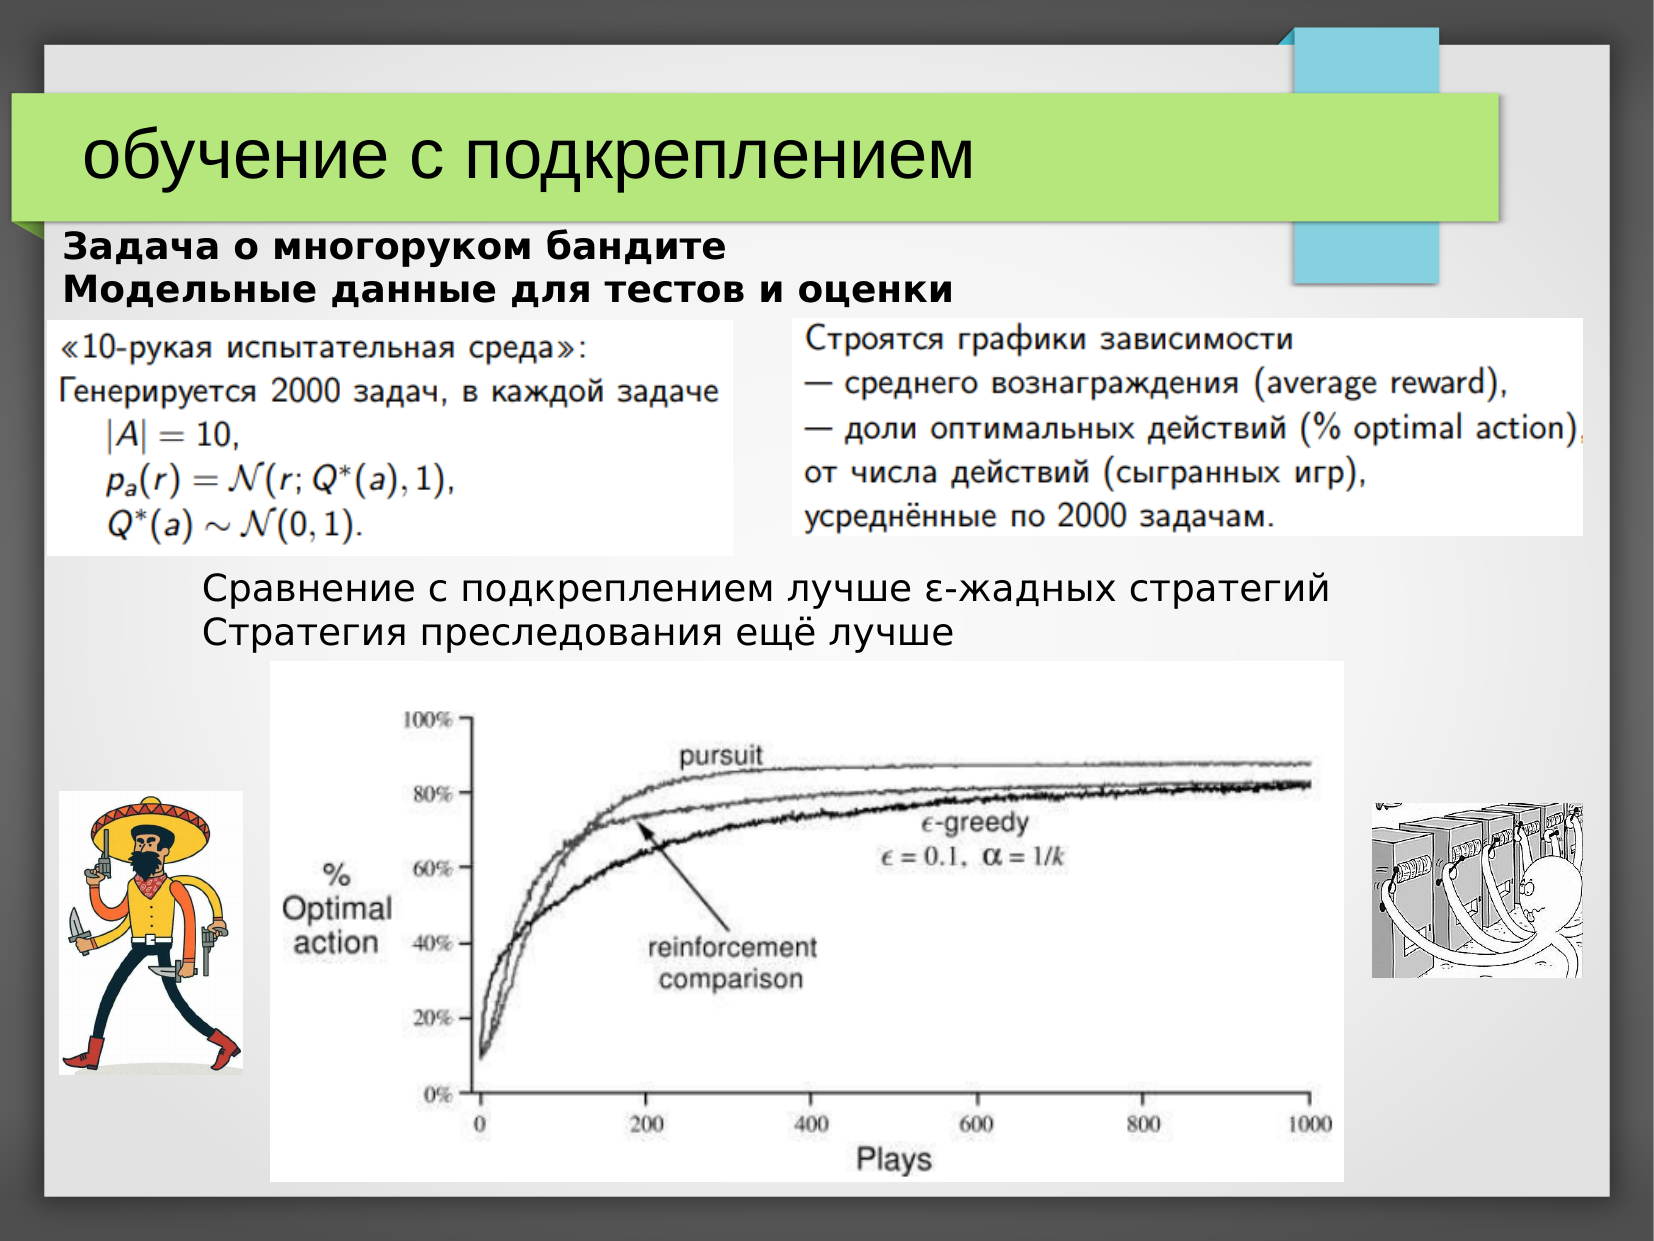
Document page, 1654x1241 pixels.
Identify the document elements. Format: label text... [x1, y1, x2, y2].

text_box Сравнение с подкреплением лучше ε-жадных стратегий Стратегия преследования ещё лучше [187, 559, 1347, 662]
title обучение с подкреплением [82, 94, 1264, 213]
picture [0, 0, 1654, 1241]
text_box Задача о многоруком бандите Модельные данные для тестов и оценки [47, 217, 1028, 319]
